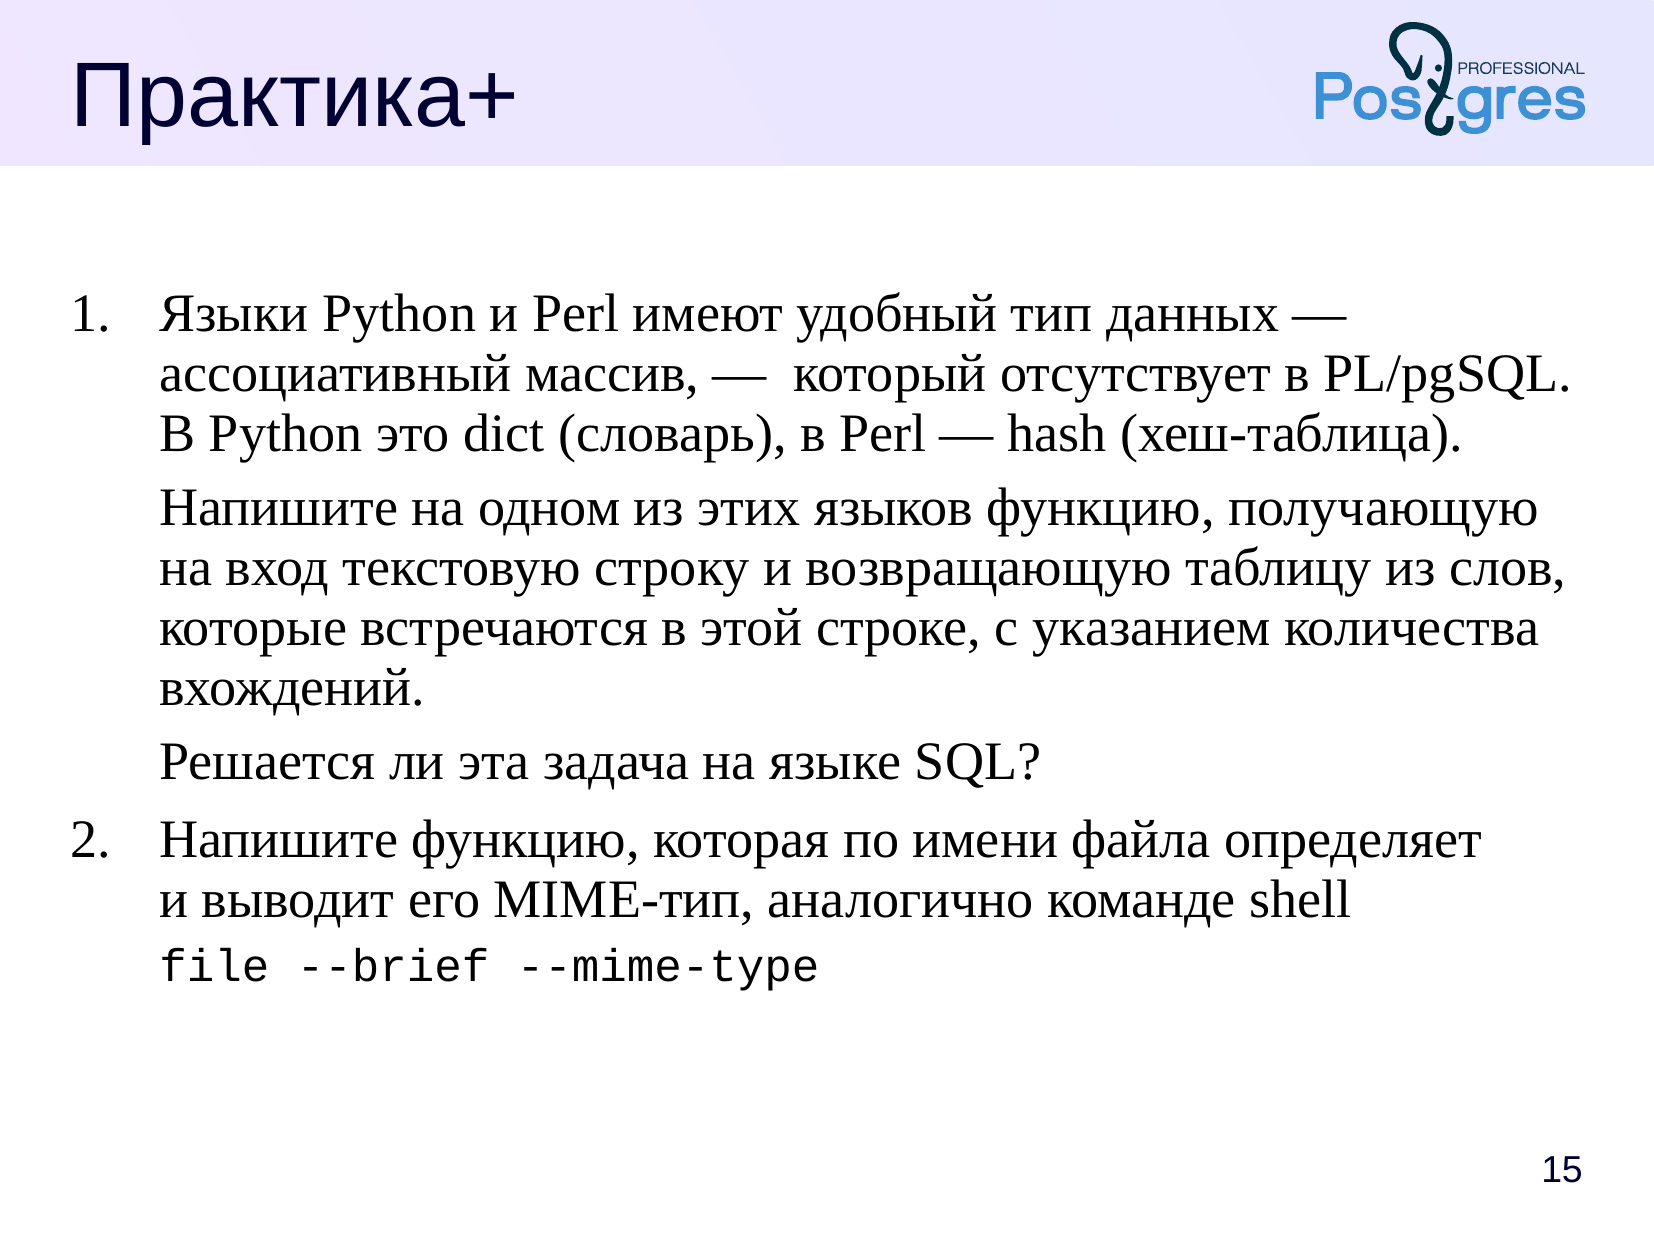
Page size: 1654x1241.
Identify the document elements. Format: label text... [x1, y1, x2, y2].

title Практика+ [70, 43, 1241, 147]
list Языки Python и Perl имеют удобный тип данных — ассоциативный массив, — который отсутствует в PL/pgSQL. В Python это dict (словарь), в Perl — hash (хеш-таблица). Напишите на одном из этих языков функцию, получающую на вход текстовую строку и возвращающую таблицу из слов, которые встречаются в этой строке, с указанием количества вхождений. Решается ли эта задача на языке SQL? Напишите функцию, которая по имени файла определяет и выводит его MIME-тип, аналогично команде shell file --brief --mime-type [70, 283, 1583, 1134]
